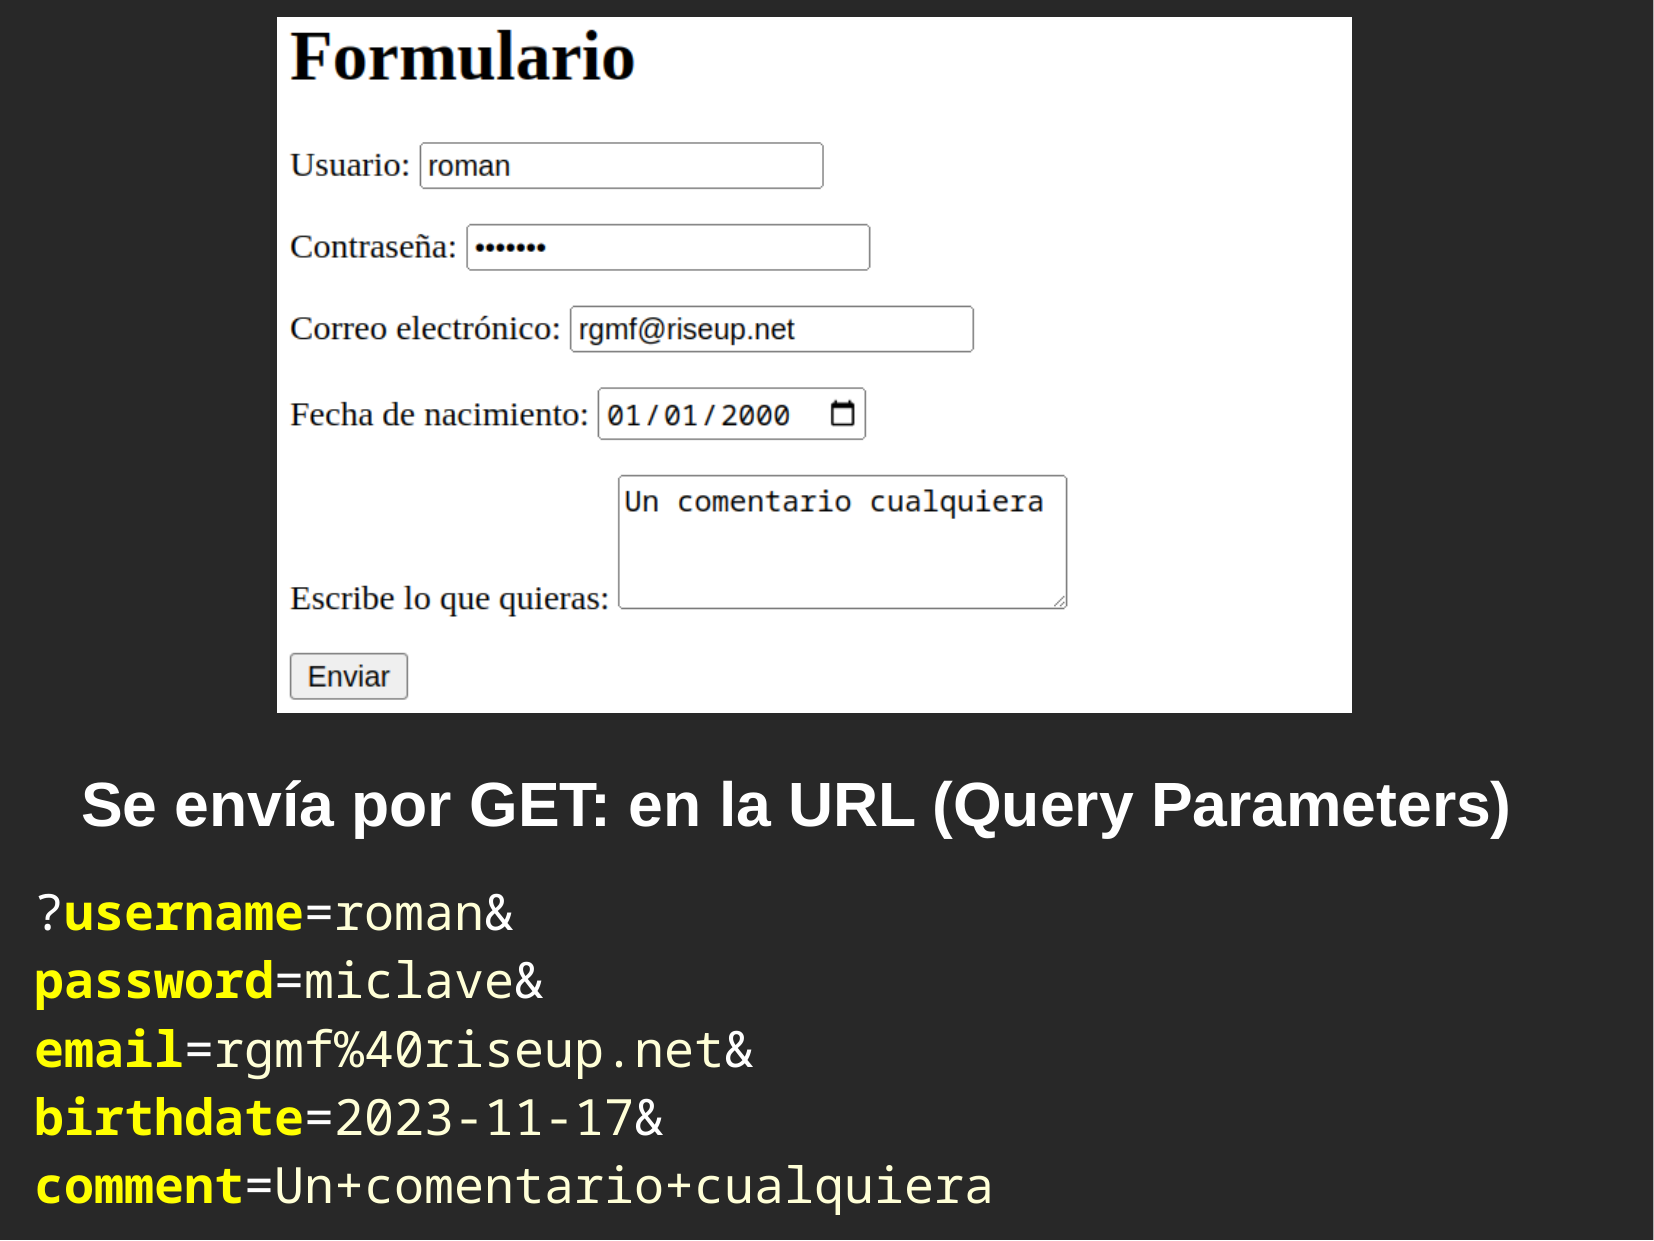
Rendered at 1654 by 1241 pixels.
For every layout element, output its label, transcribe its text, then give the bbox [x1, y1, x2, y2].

picture [277, 17, 1352, 713]
text_box Se envía por GET: en la URL (Query Parameters) [66, 762, 1528, 848]
text_box ?username=roman& password=miclave& email=rgmf%40riseup.net& birthdate=2023-11-17& comment=Un+comentario+cualquiera [19, 869, 1643, 1194]
